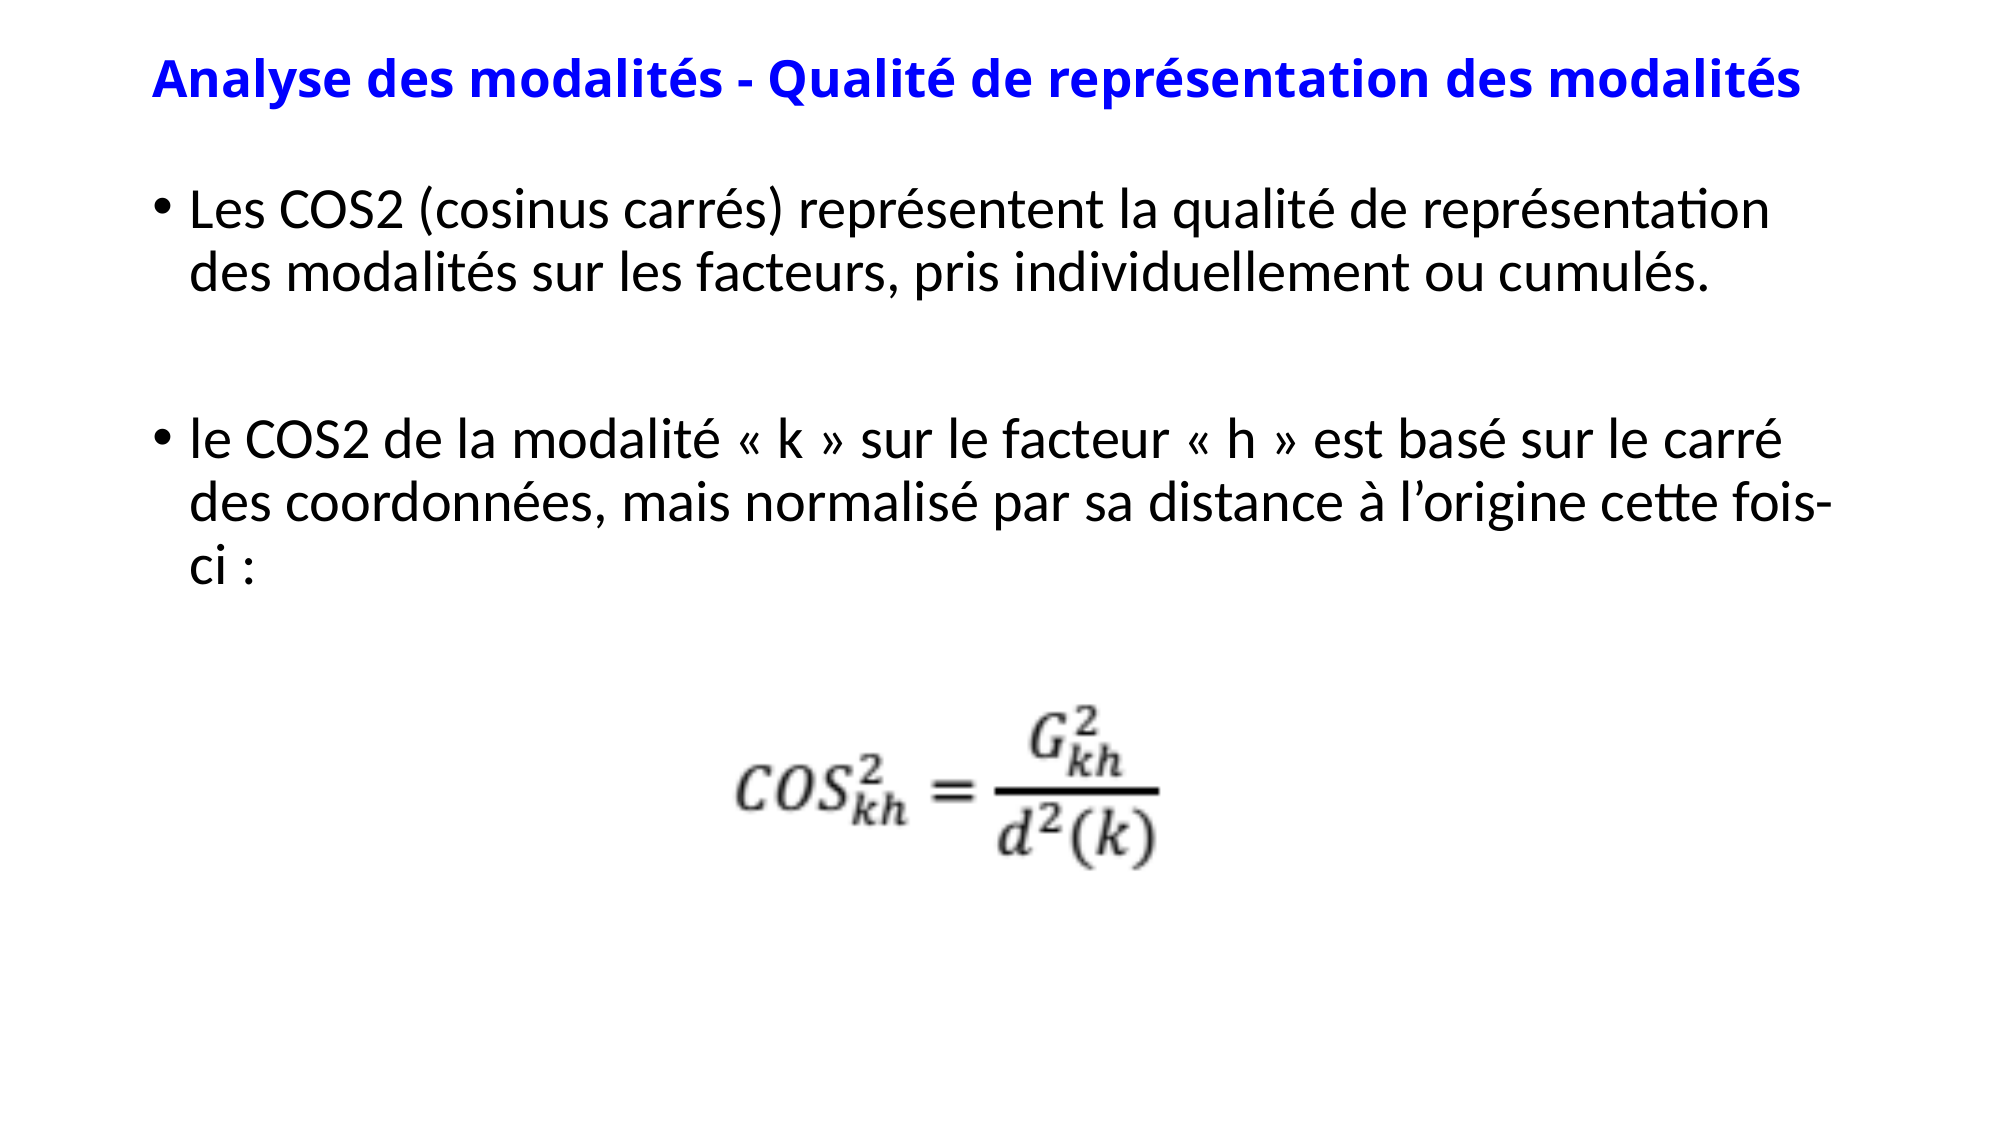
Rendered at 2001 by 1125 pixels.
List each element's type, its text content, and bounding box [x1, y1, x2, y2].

list Les COS2 (cosinus carrés) représentent la qualité de représentation des modalités sur les facteurs, pris individuellement ou cumulés. le COS2 de la modalité « k » sur le facteur « h » est basé sur le carré des coordonnées, mais normalisé par sa distance à l’origine cette fois-ci : [137, 170, 1863, 1025]
title Analyse des modalités - Qualité de représentation des modalités [137, 22, 1863, 140]
picture [686, 688, 1224, 886]
